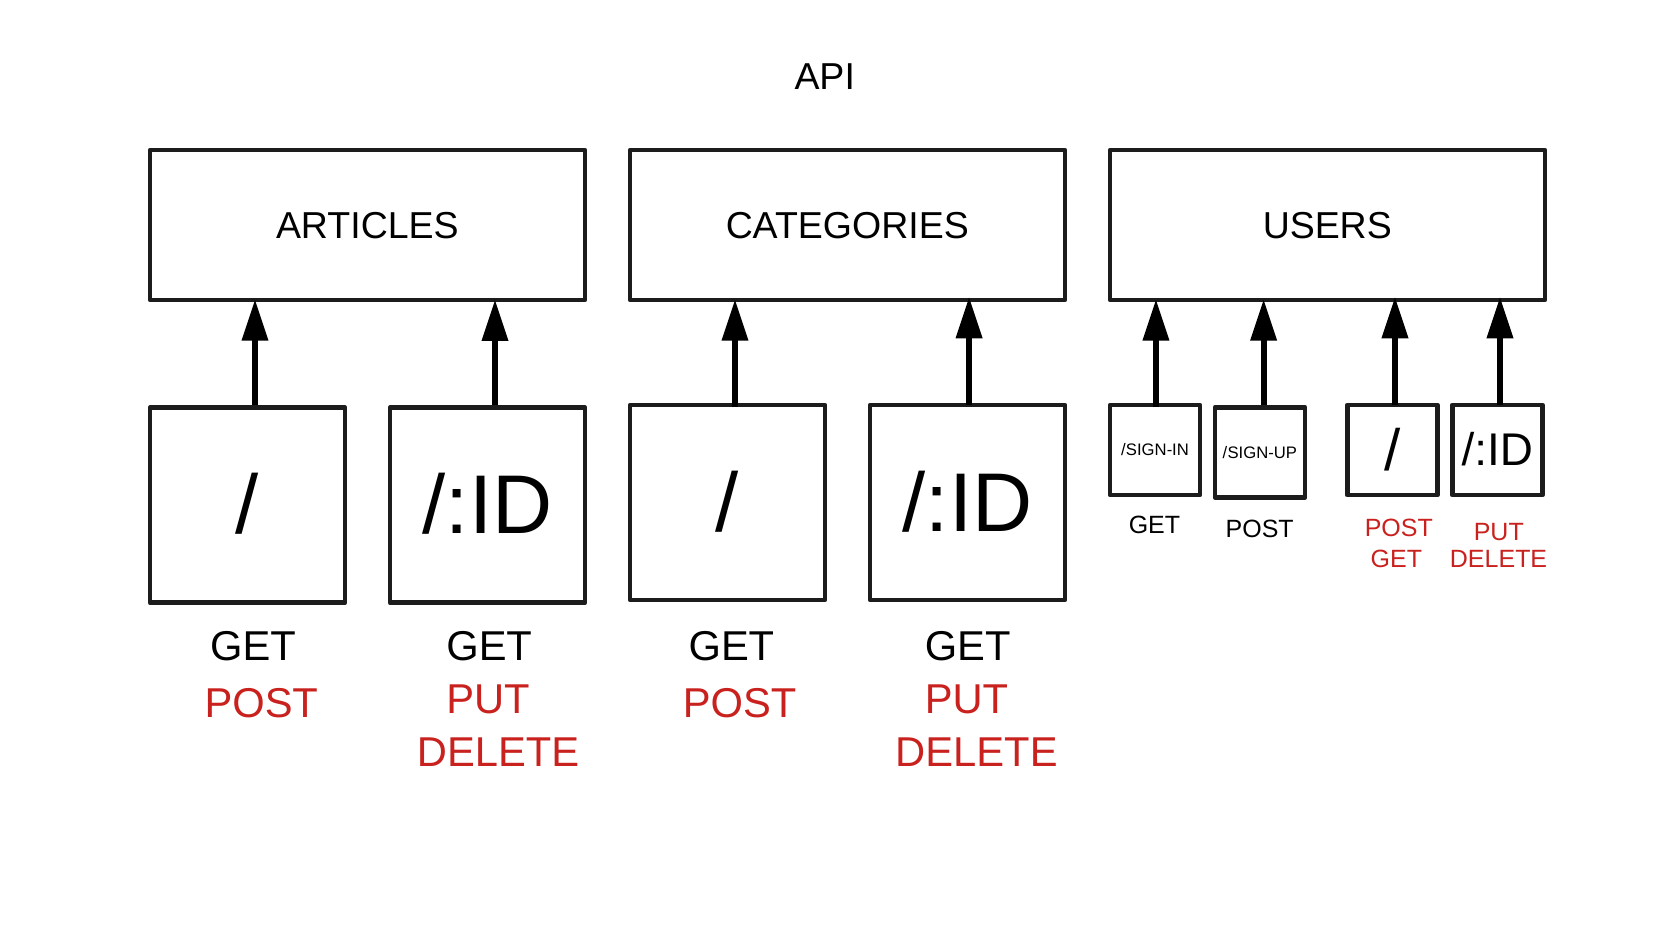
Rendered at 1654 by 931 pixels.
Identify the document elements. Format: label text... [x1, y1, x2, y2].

text_box USERS [1110, 150, 1546, 301]
text_box /:ID [1452, 405, 1543, 496]
text_box /:ID [870, 405, 1066, 601]
text_box GET [431, 615, 547, 677]
text_box CATEGORIES [630, 150, 1066, 301]
text_box /SIGN-IN [1110, 405, 1201, 496]
text_box POST [668, 672, 812, 734]
text_box PUT [1458, 510, 1557, 537]
text_box / [1347, 405, 1438, 496]
text_box POST [1350, 506, 1448, 550]
text_box API [779, 48, 871, 106]
text_box ARTICLES [150, 150, 586, 301]
text_box GET [909, 615, 1026, 677]
text_box GET [195, 615, 311, 672]
text_box /:ID [390, 407, 586, 603]
text_box GET [1113, 503, 1212, 546]
text_box / [150, 407, 346, 603]
text_box / [630, 405, 826, 601]
text_box DELETE [402, 721, 594, 783]
text_box DELETE [880, 721, 1073, 783]
text_box GET [1355, 537, 1435, 581]
text_box GET [673, 615, 790, 672]
text_box POST [189, 672, 333, 734]
text_box /SIGN-UP [1215, 407, 1306, 498]
text_box PUT [431, 668, 545, 721]
text_box PUT [909, 668, 1024, 721]
text_box DELETE [1435, 537, 1566, 581]
text_box POST [1210, 507, 1309, 551]
